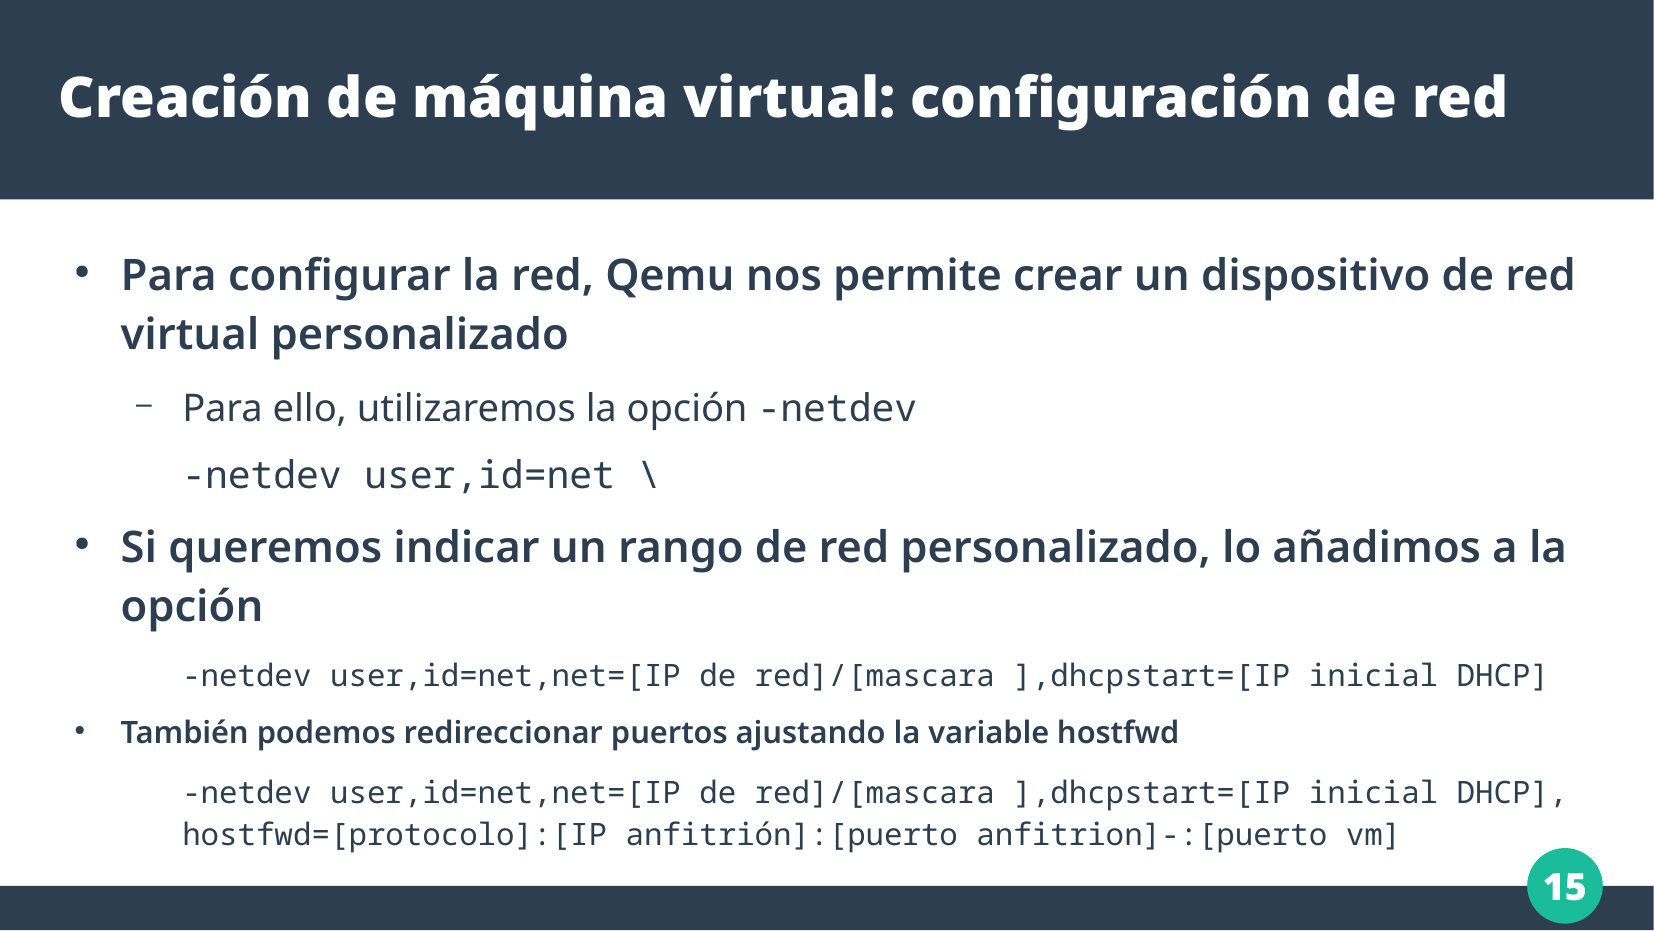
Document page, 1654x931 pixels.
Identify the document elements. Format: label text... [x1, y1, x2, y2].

title Creación de máquina virtual: configuración de red [59, 37, 1595, 155]
list Para configurar la red, Qemu nos permite crear un dispositivo de red virtual personalizado Para ello, utilizaremos la opción -netdev -netdev user,id=net \ Si queremos indicar un rango de red personalizado, lo añadimos a la opción -netdev user,id=net,net=[IP de red]/[mascara ],dhcpstart=[IP inicial DHCP] También podemos redireccionar puertos ajustando la variable hostfwd -netdev user,id=net,net=[IP de red]/[mascara ],dhcpstart=[IP inicial DHCP], hostfwd=[protocolo]:[IP anfitrión]:[puerto anfitrion]-:[puerto vm] [59, 243, 1595, 864]
